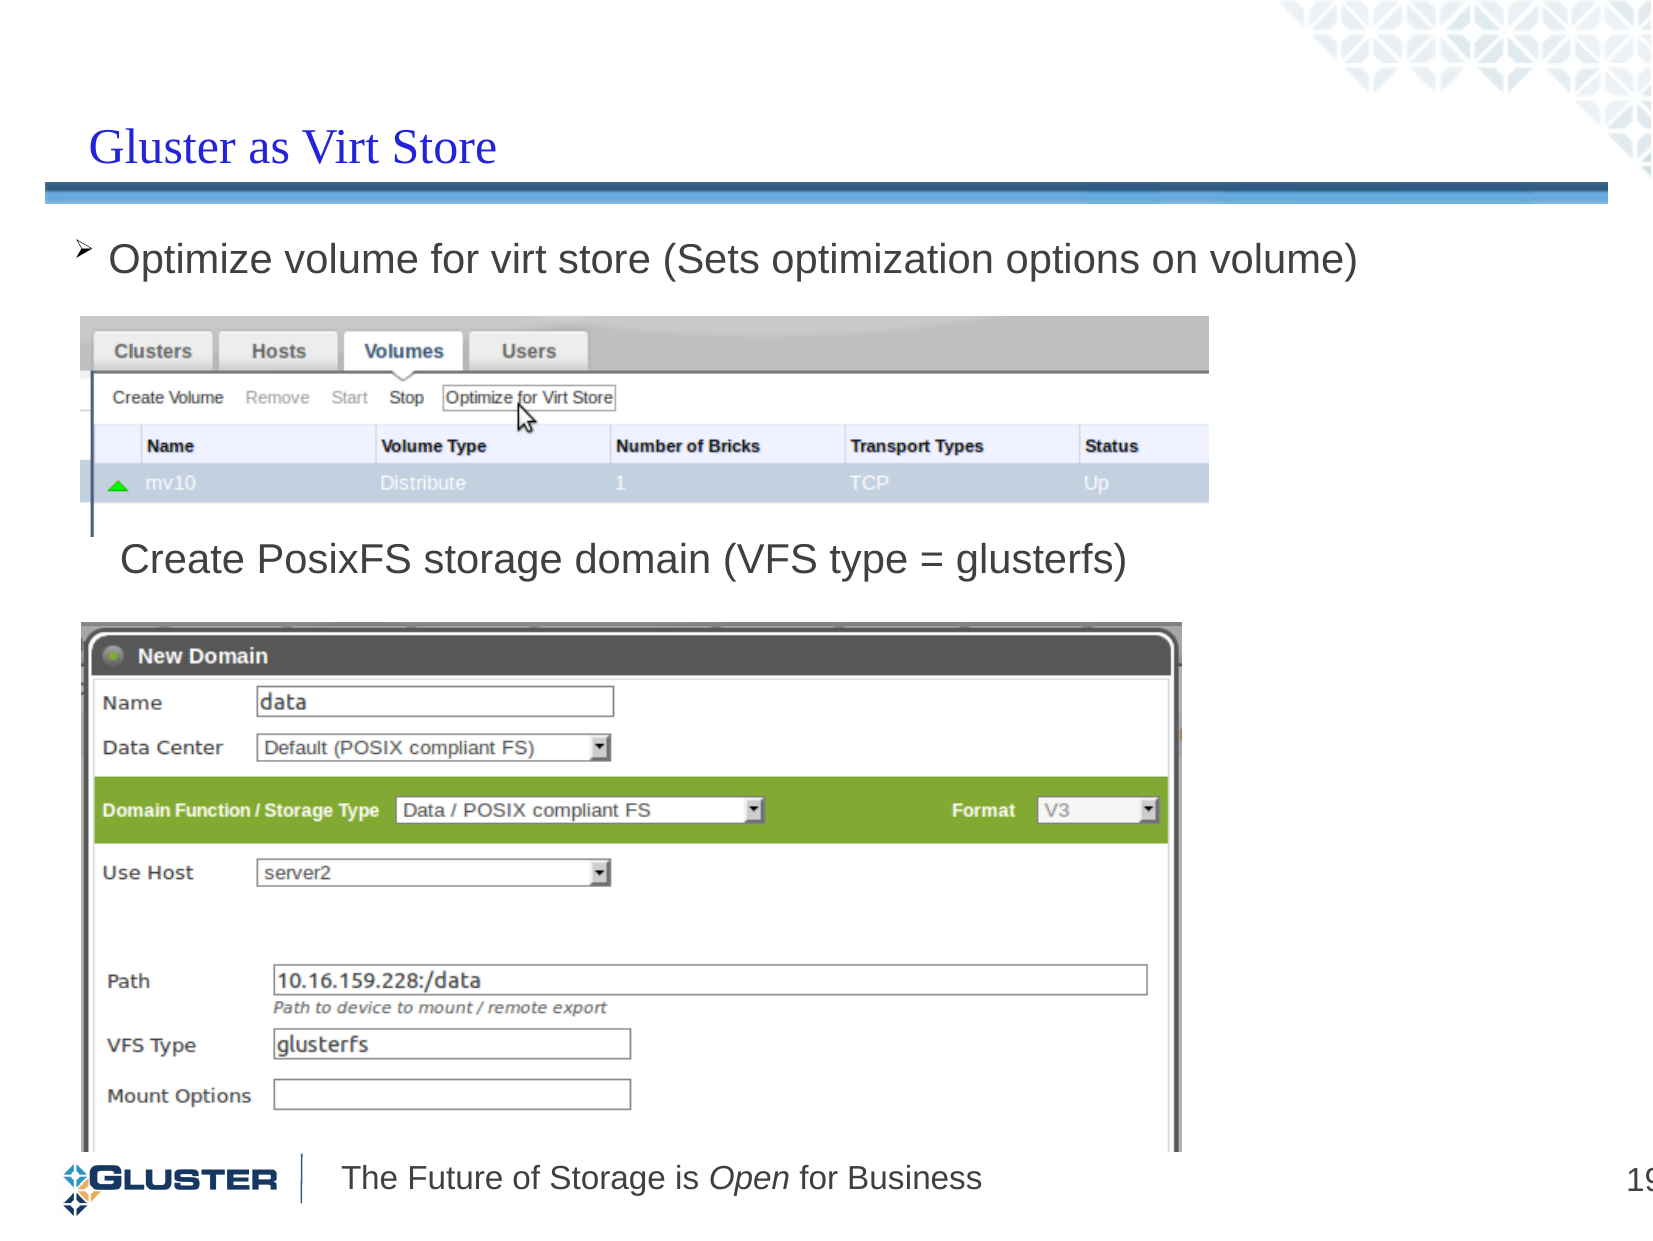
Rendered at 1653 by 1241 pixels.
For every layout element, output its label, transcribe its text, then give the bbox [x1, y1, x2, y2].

picture [80, 376, 1209, 537]
picture [38, 622, 1182, 1237]
title Gluster as Virt Store [88, 49, 1301, 237]
picture [45, 182, 88, 204]
list Optimize volume for virt store (Sets optimization options on volume) [37, 244, 1613, 376]
list Create PosixFS storage domain (VFS type = glusterfs) [49, 544, 1576, 601]
picture [1265, 0, 1652, 204]
text_box [59, 212, 1625, 1152]
